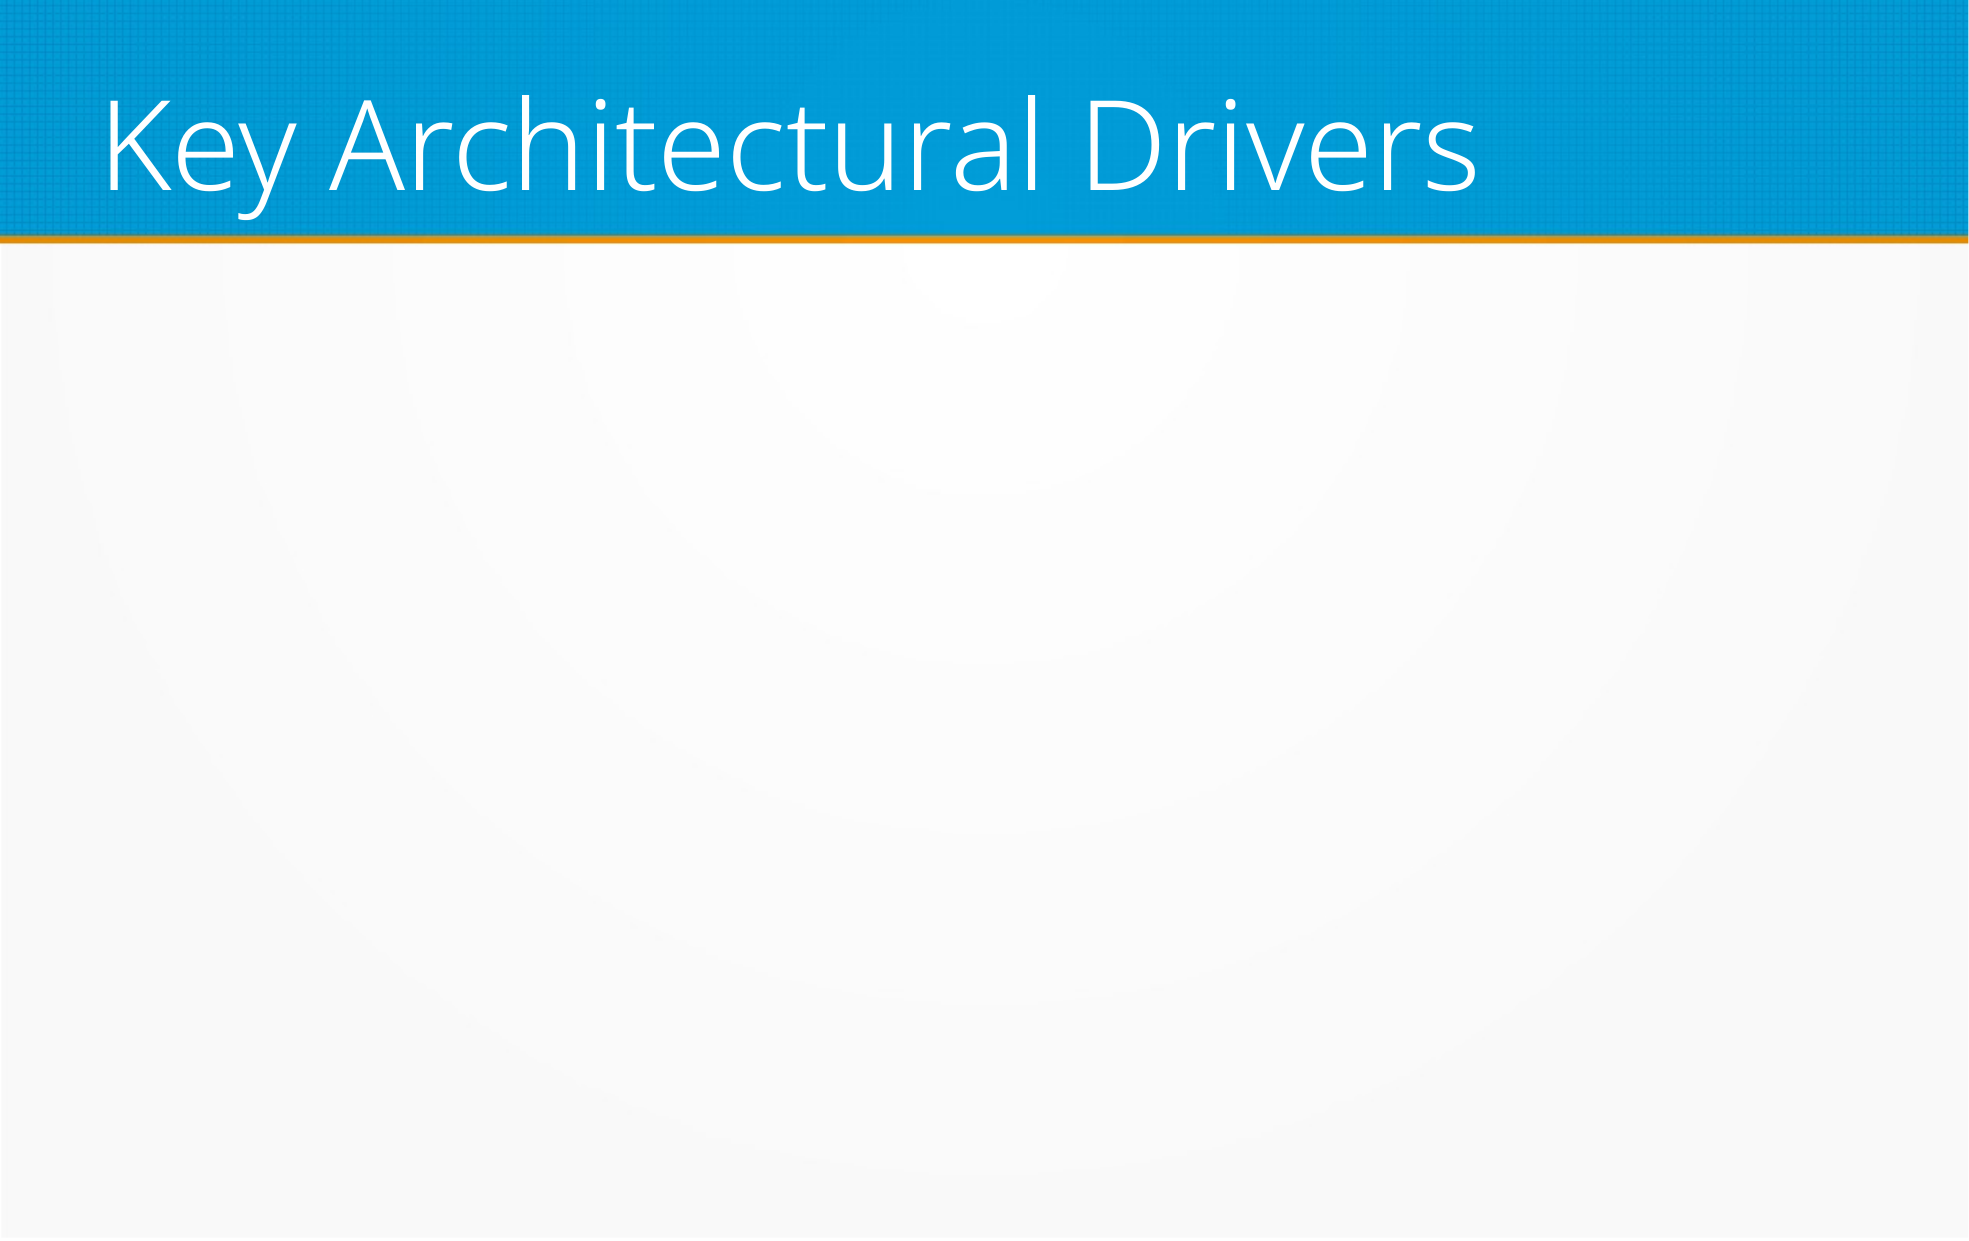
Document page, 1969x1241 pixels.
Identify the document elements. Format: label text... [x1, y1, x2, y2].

title Key Architectural Drivers [98, 19, 1870, 227]
picture [0, 233, 1969, 1241]
